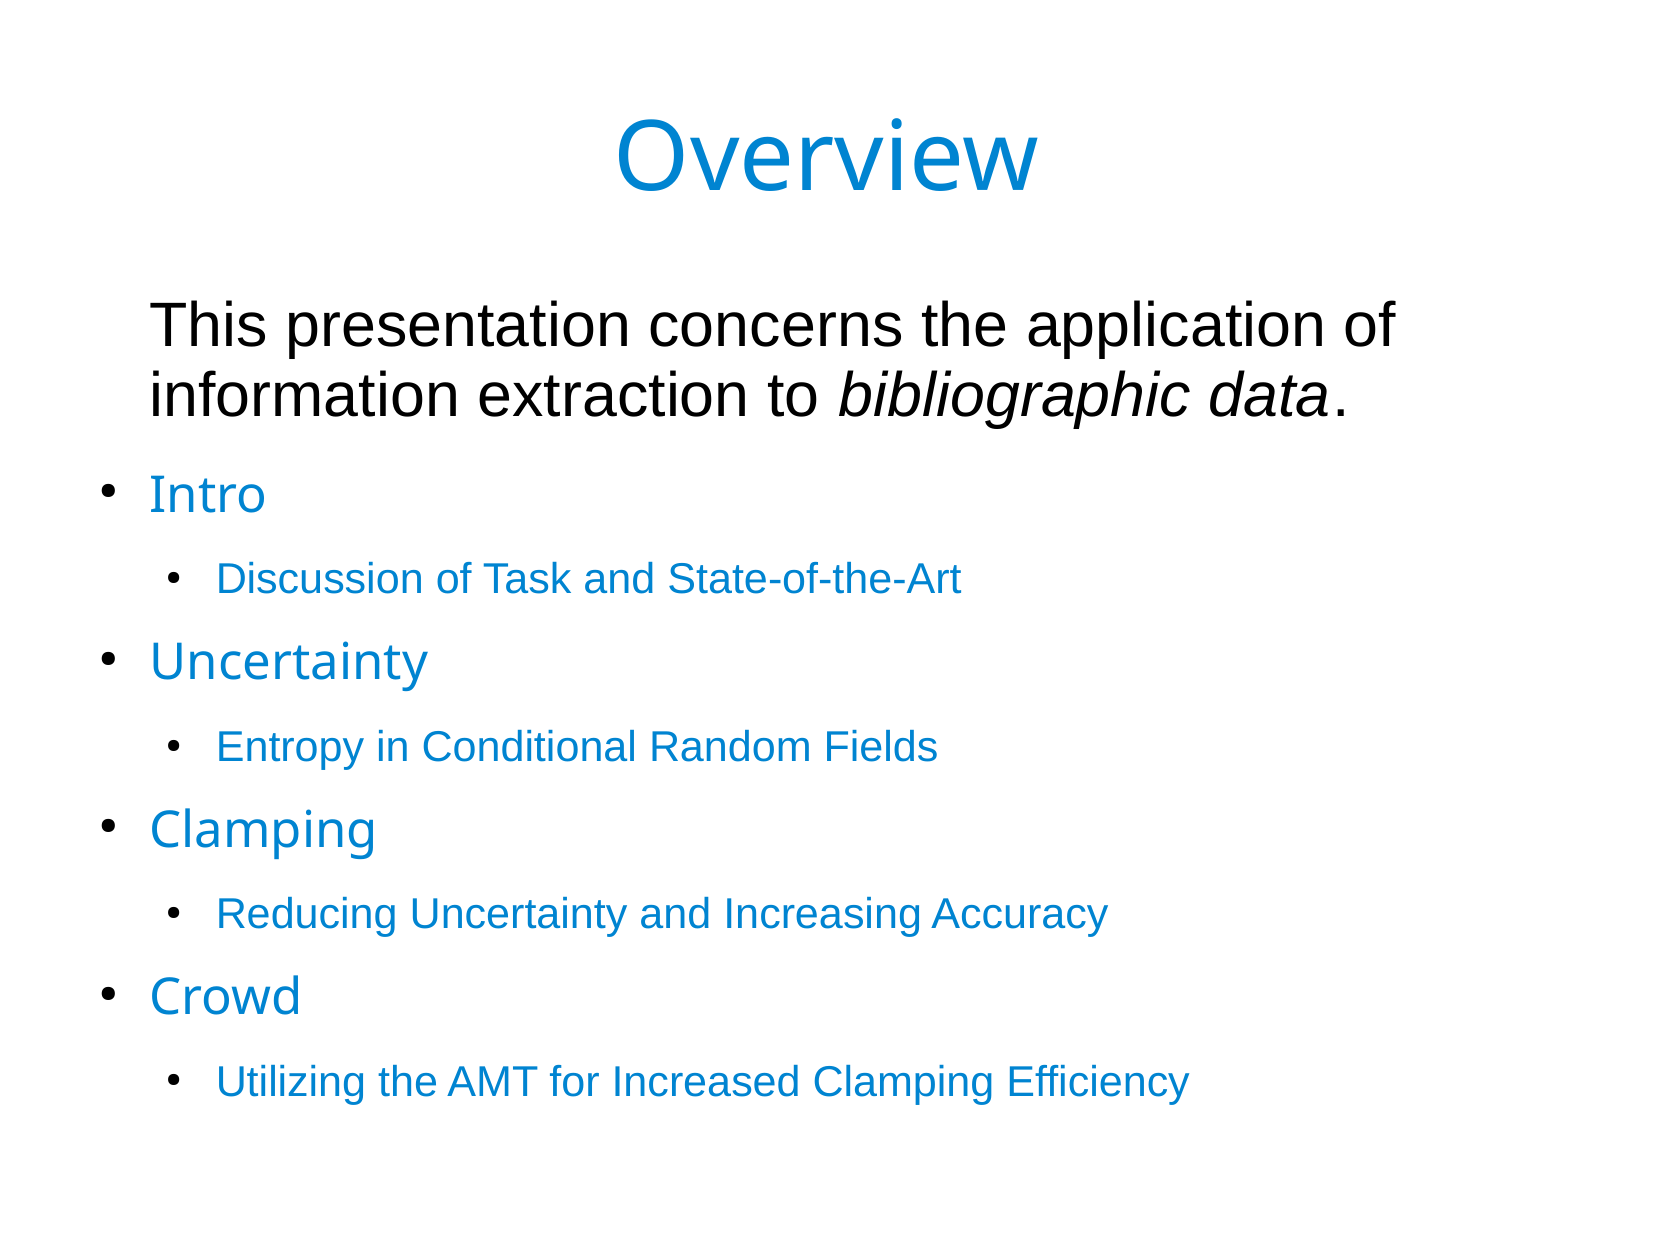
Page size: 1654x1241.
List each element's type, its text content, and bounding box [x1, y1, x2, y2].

list This presentation concerns the application of information extraction to bibliographic data. Intro Discussion of Task and State-of-the-Art Uncertainty Entropy in Conditional Random Fields Clamping Reducing Uncertainty and Increasing Accuracy Crowd Utilizing the AMT for Increased Clamping Efficiency [82, 290, 1571, 1109]
title Overview [82, 49, 1571, 257]
